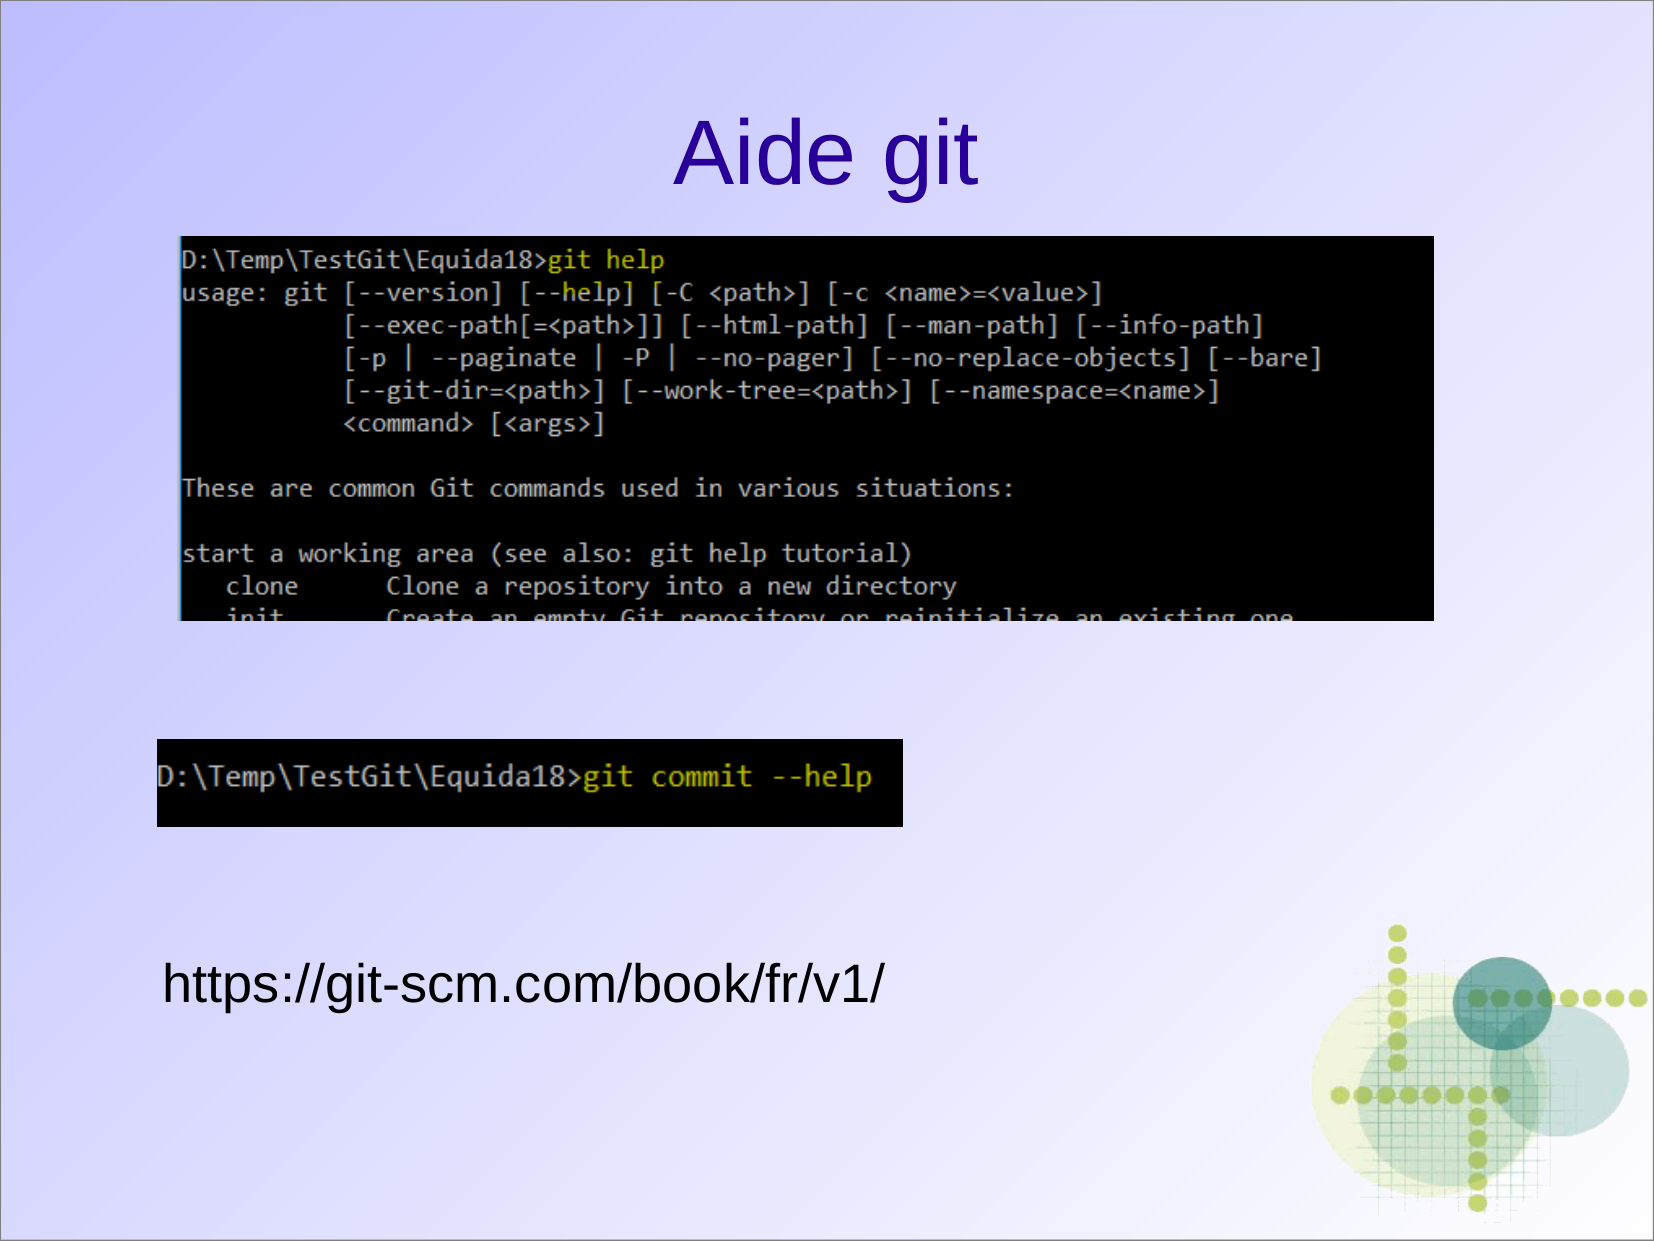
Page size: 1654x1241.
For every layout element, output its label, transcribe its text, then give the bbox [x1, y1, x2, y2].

picture [1299, 915, 1654, 1241]
title Aide git [82, 49, 1571, 257]
picture [177, 236, 1434, 621]
text_box https://git-scm.com/book/fr/v1/ [147, 945, 1447, 1063]
picture [157, 739, 903, 827]
